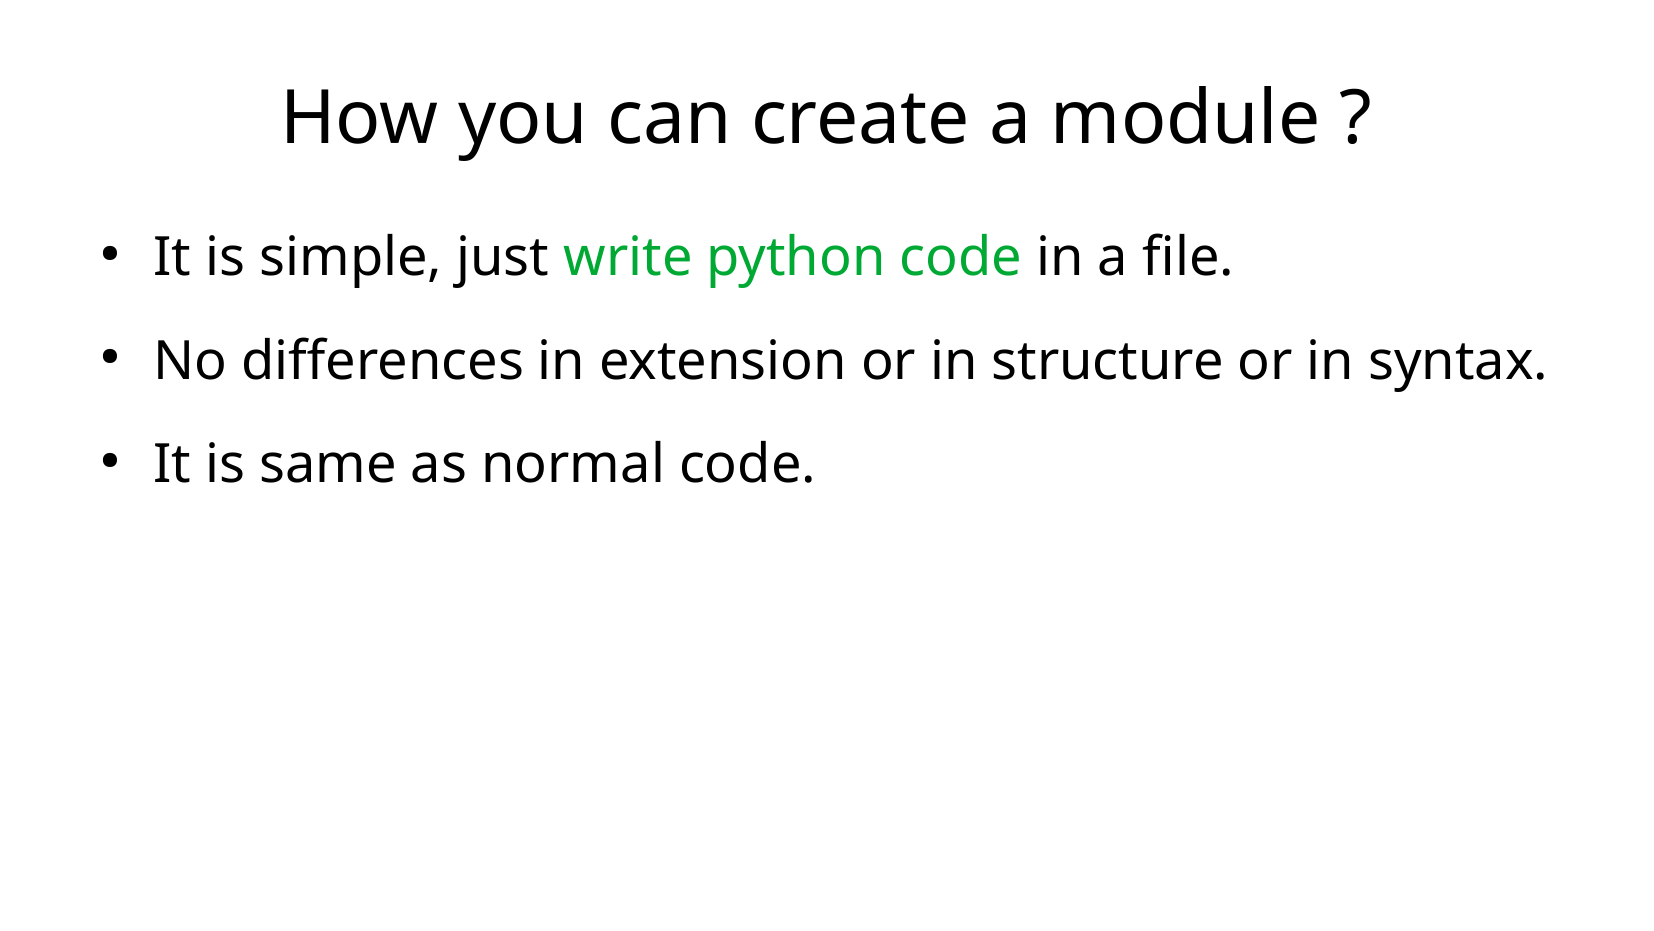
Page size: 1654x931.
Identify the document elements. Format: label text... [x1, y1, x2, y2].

list It is simple, just write python code in a file. No differences in extension or in structure or in syntax. It is same as normal code. [82, 217, 1571, 758]
title How you can create a module ? [82, 37, 1571, 193]
